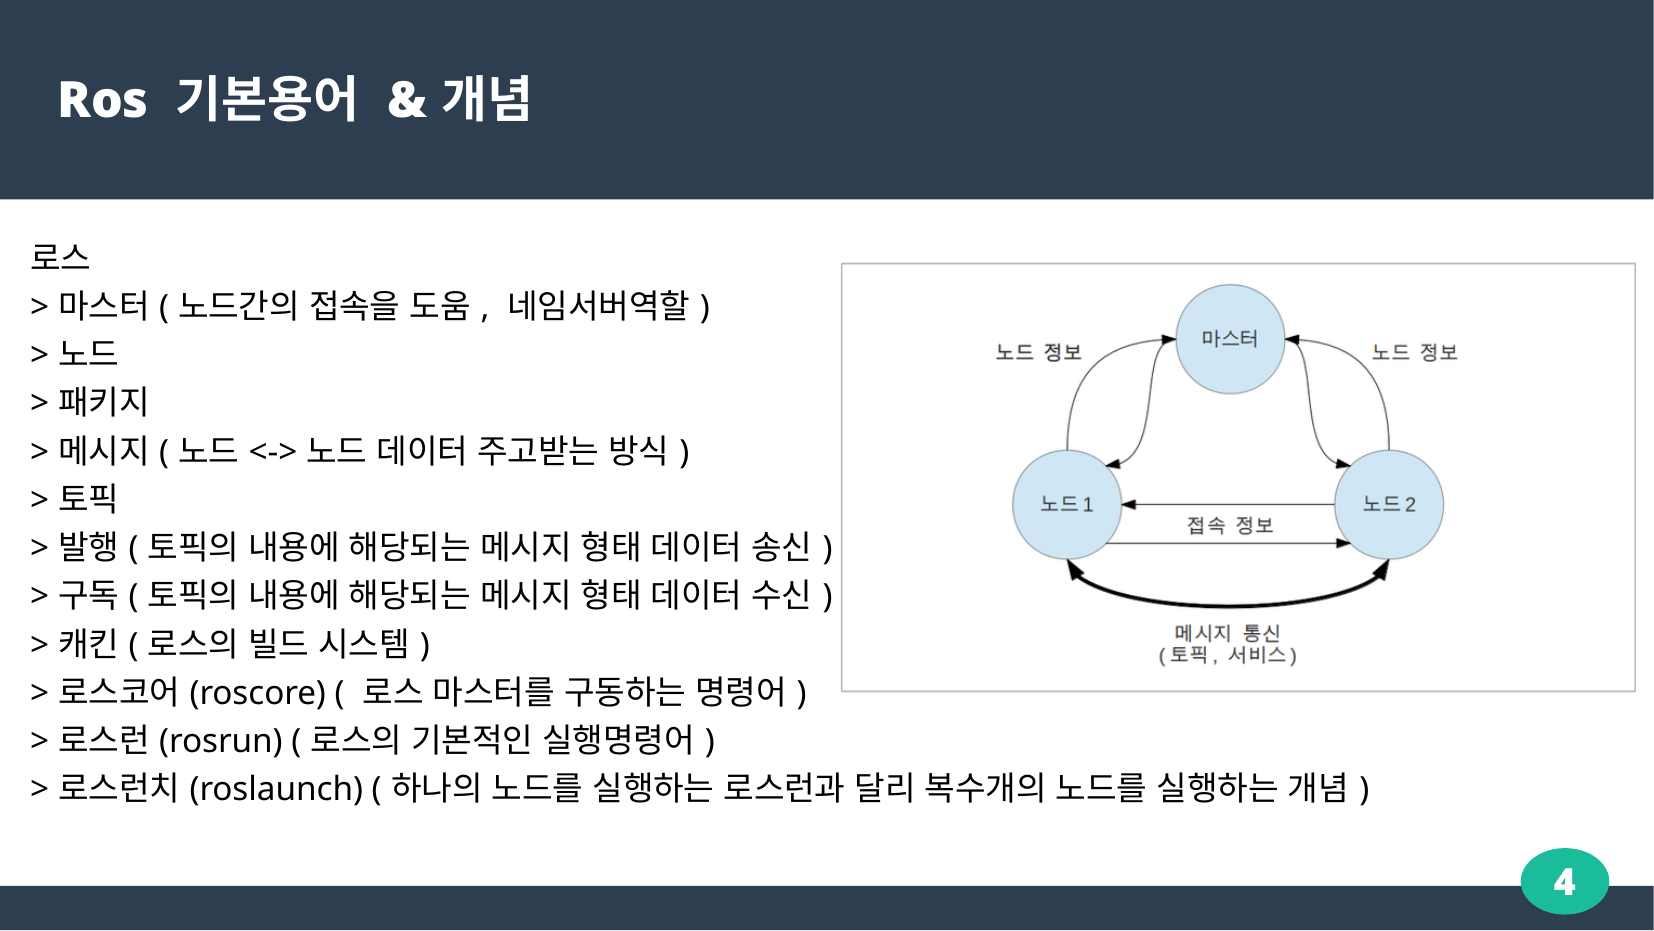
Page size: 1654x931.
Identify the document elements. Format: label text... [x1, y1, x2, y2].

title Ros 기본용어 &개념 [57, 37, 1593, 156]
text_box 로스 >마스터(노드간의 접속을 도움, 네임서버역할) >노드 >패키지 >메시지(노드<->노드 데이터 주고받는 방식) >토픽 >발행(토픽의 내용에 해당되는 메시지 형태 데이터 송신) >구독(토픽의 내용에 해당되는 메시지 형태 데이터 수신) >캐킨(로스의 빌드 시스템) >로스코어(roscore) ( 로스 마스터를 구동하는 명령어) >로스런(rosrun) (로스의 기본적인 실행명령어) >로스런치(roslaunch) (하나의 노드를 실행하는 로스런과 달리 복수개의 노드를 실행하는 개념) [15, 224, 1430, 931]
picture [838, 259, 1639, 696]
